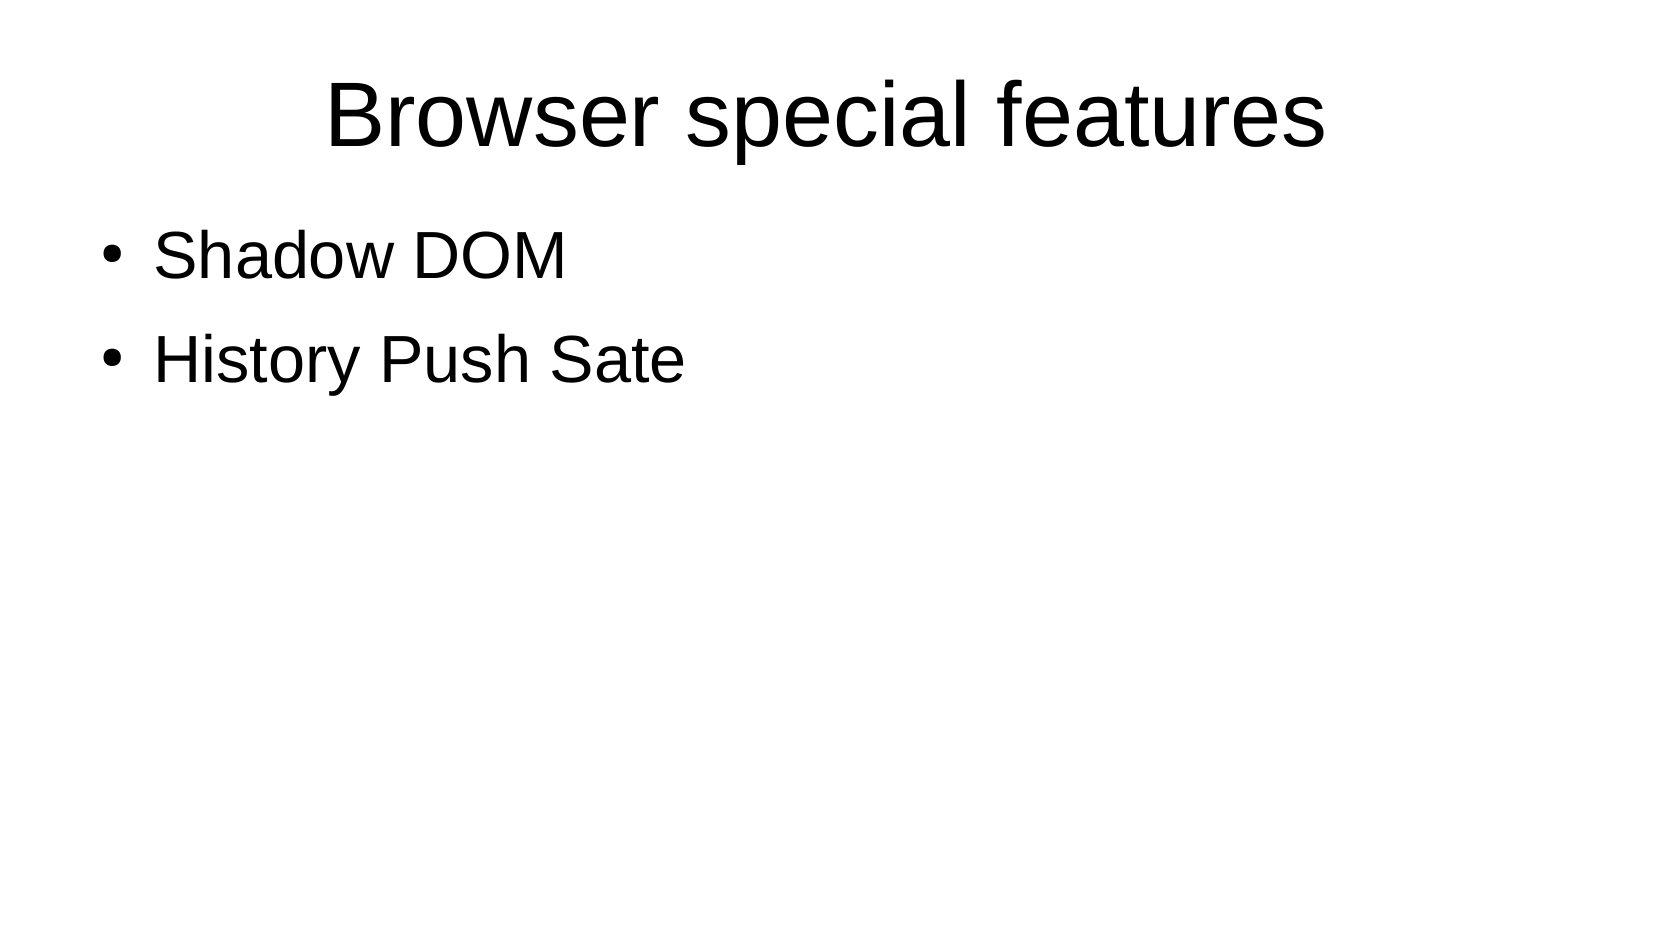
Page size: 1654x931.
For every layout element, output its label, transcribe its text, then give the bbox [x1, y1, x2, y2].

title Browser special features [82, 37, 1571, 193]
list Shadow DOM History Push Sate [82, 217, 1571, 758]
